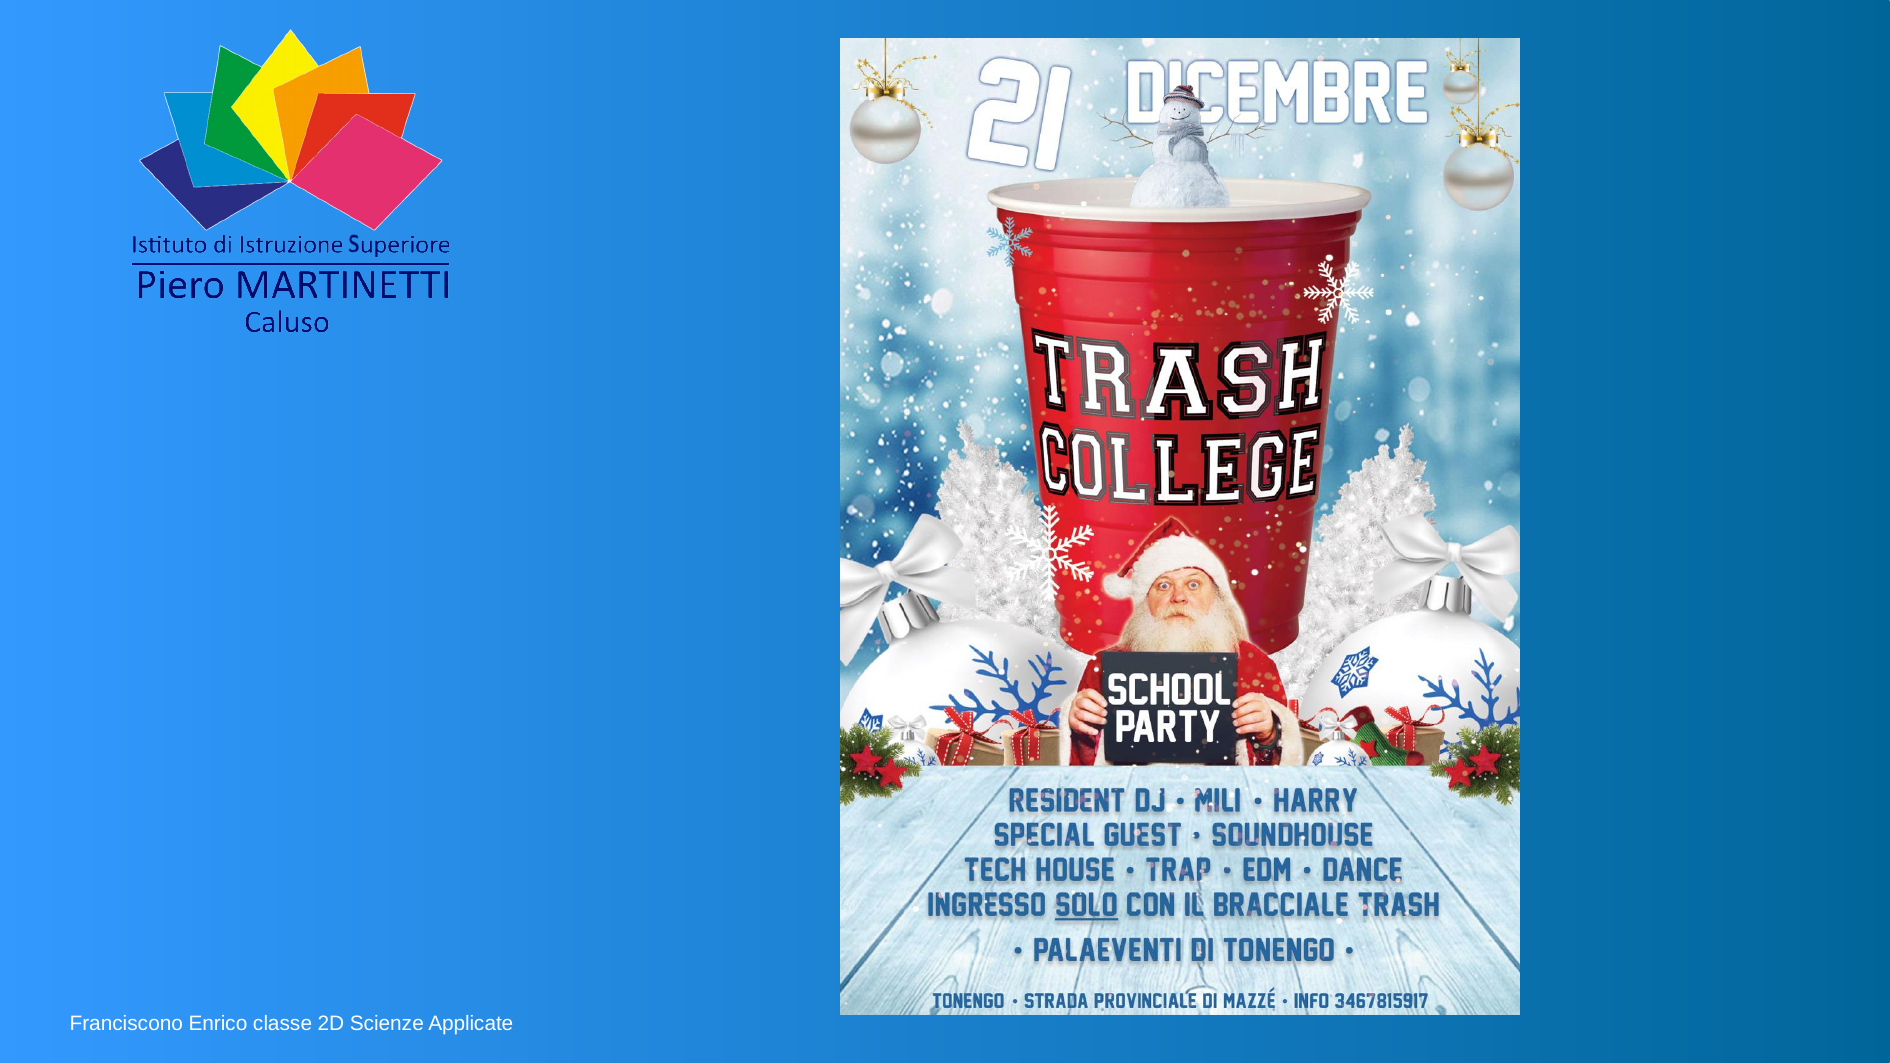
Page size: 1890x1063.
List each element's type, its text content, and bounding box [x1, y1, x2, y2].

picture [840, 38, 1520, 1015]
text_box Franciscono Enrico classe 2D Scienze Applicate [54, 1004, 628, 1063]
picture [0, 23, 591, 355]
